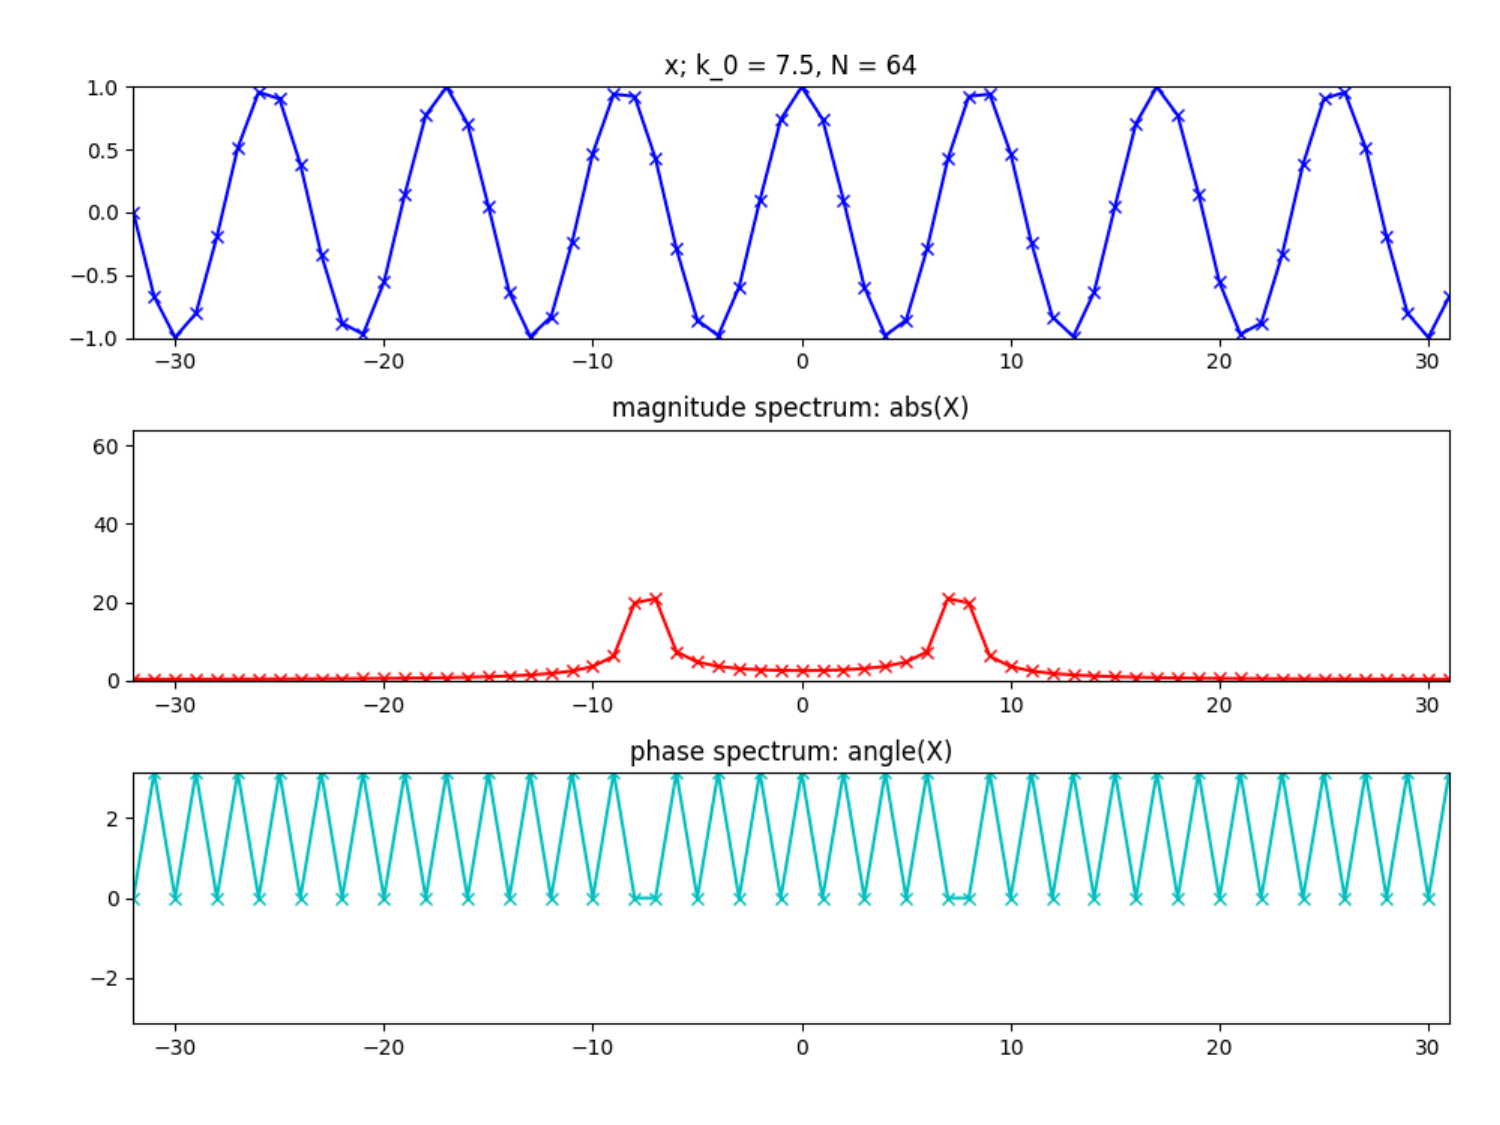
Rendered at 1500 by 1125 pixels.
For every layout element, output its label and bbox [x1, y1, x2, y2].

picture [46, 31, 1472, 1082]
